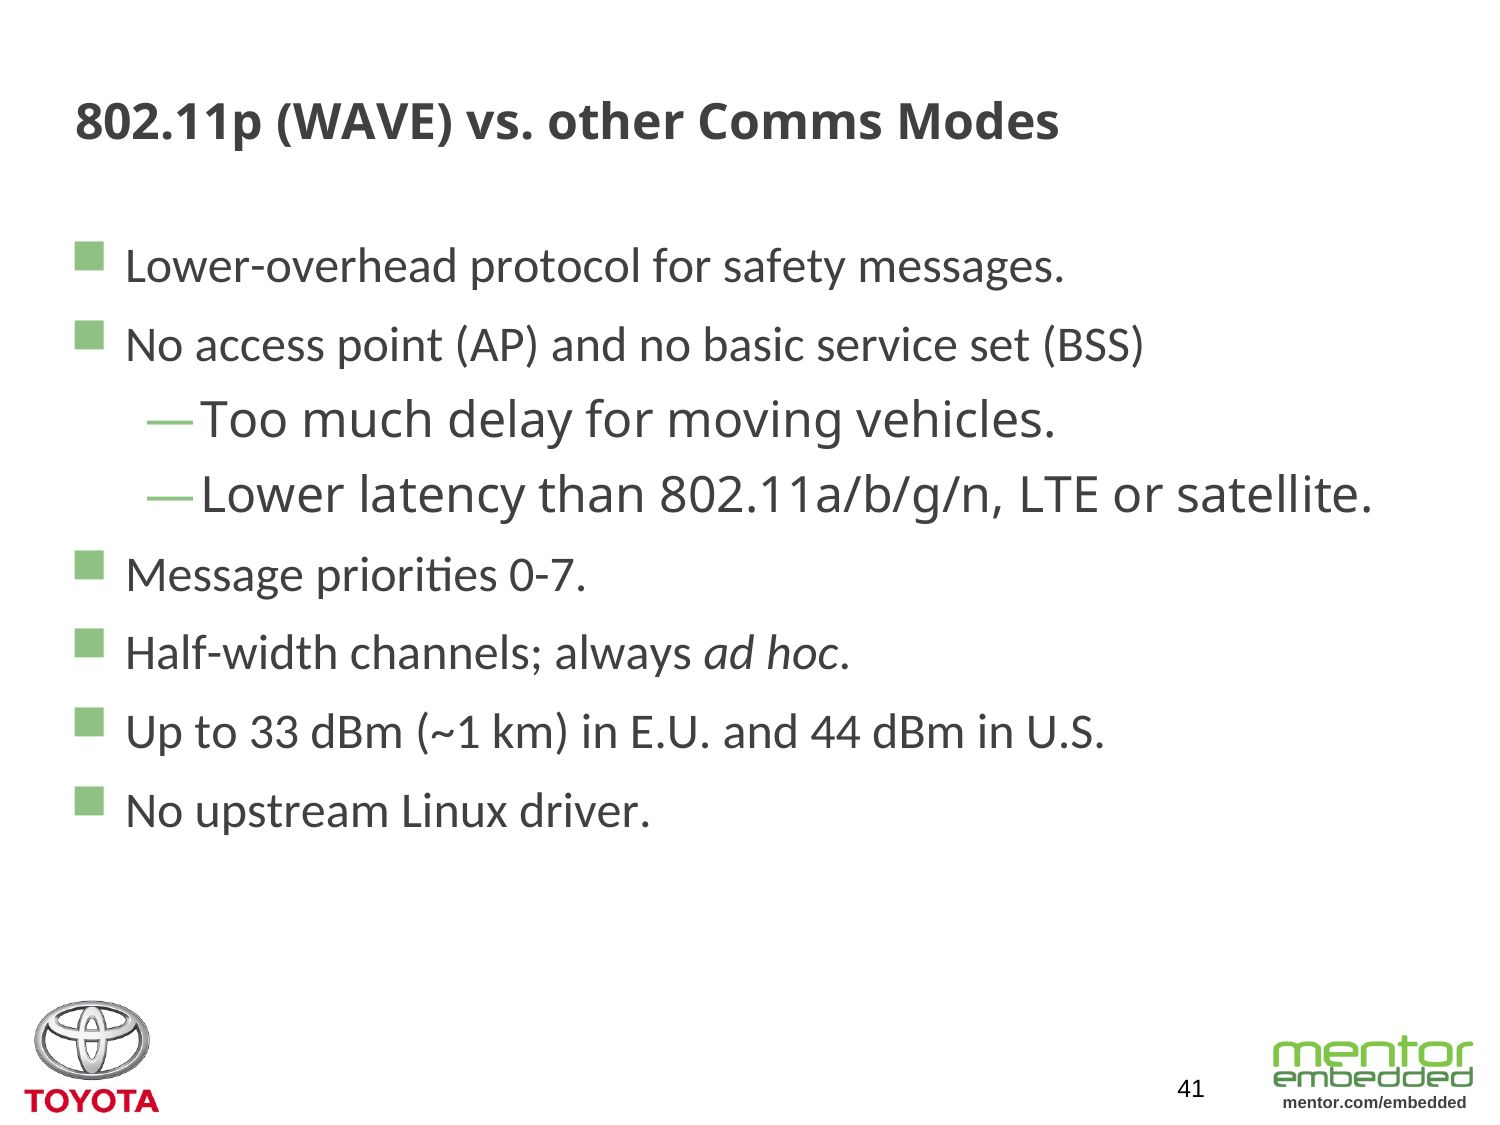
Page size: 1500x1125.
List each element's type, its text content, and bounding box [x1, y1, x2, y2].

text_box 802.11p (WAVE) vs. other Comms Modes [0, 45, 1500, 158]
picture [1268, 1030, 1476, 1092]
picture [24, 998, 163, 1114]
text_box Lower-overhead protocol for safety messages. No access point (AP) and no basic service set (BSS) Too much delay for moving vehicles. Lower latency than 802.11a/b/g/n, LTE or satellite. Message priorities 0-7. Half-width channels; always ad hoc. Up to 33 dBm (~1 km) in E.U. and 44 dBm in U.S. No upstream Linux driver. [0, 224, 1496, 968]
